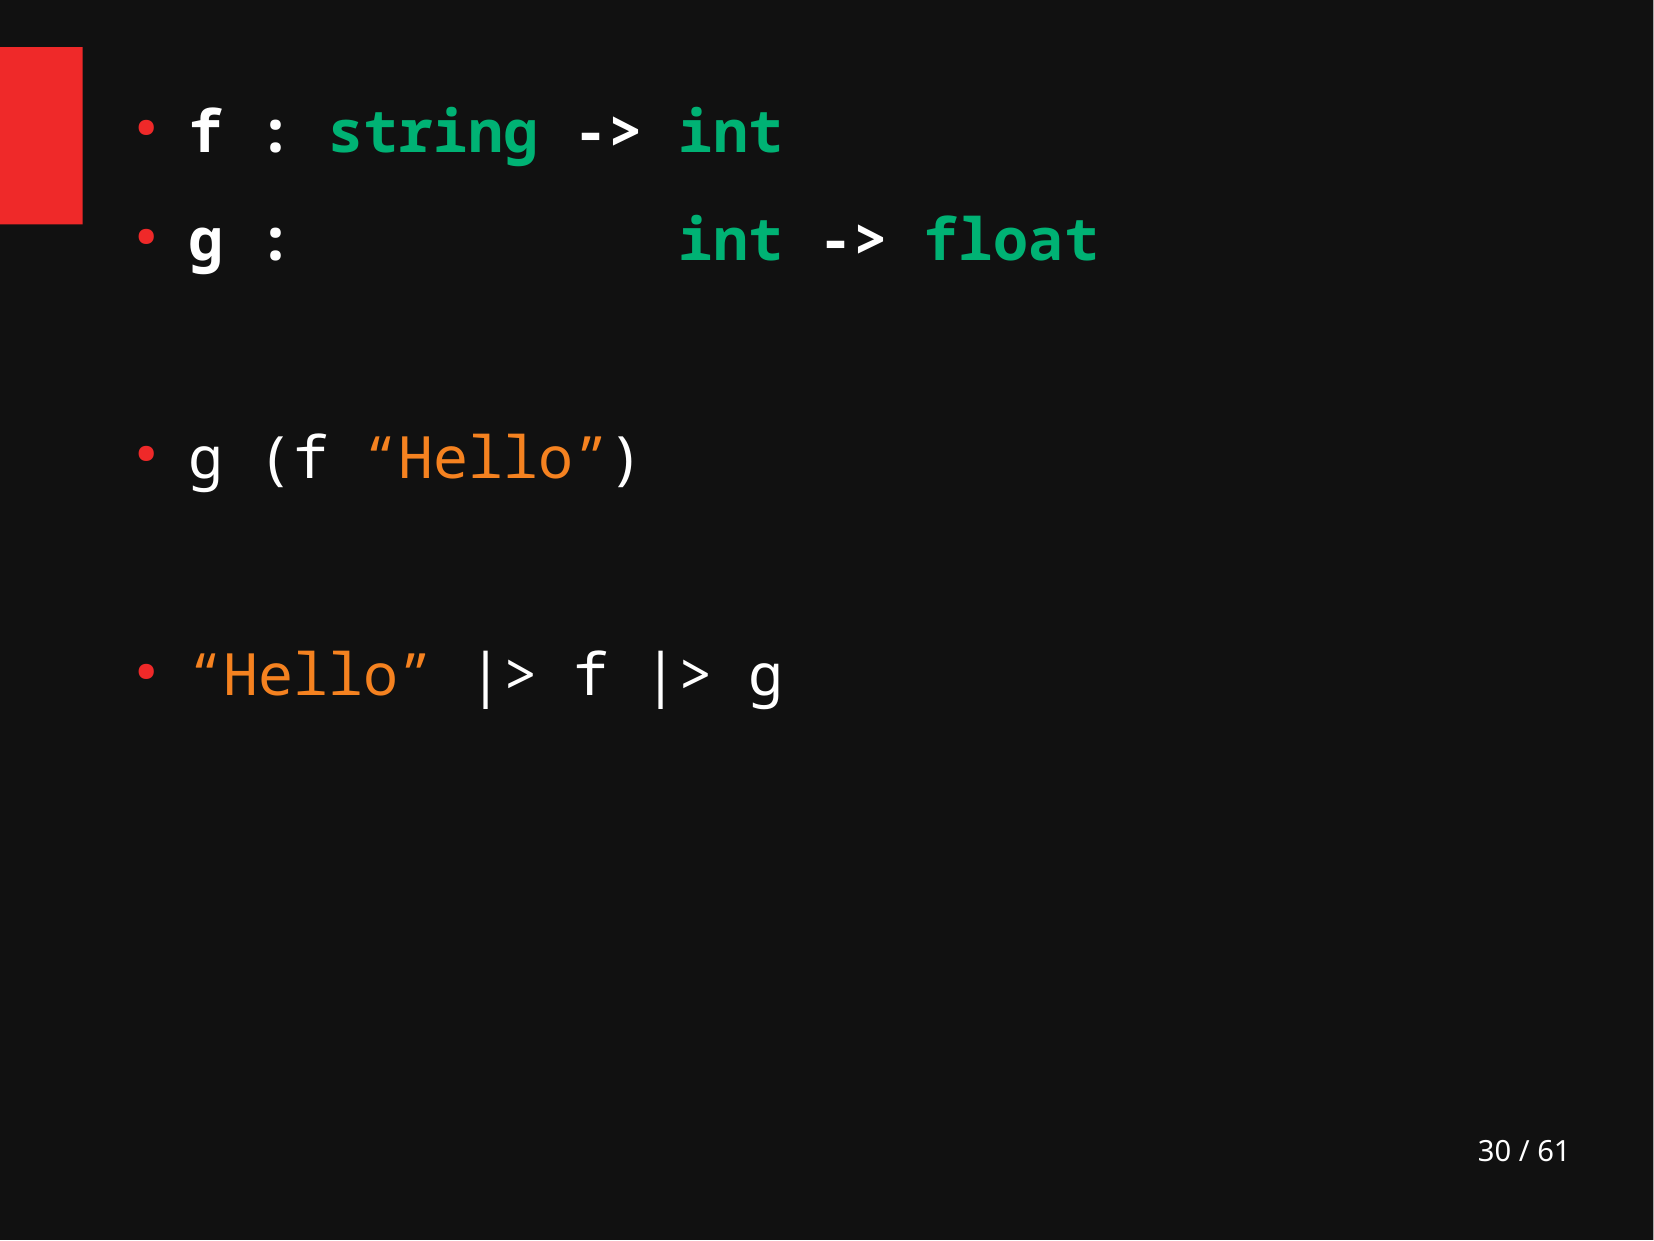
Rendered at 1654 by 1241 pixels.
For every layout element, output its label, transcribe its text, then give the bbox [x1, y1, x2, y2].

list f : string -> int g : int -> float g (f “Hello”) “Hello” |> f |> g [118, 90, 1536, 1074]
